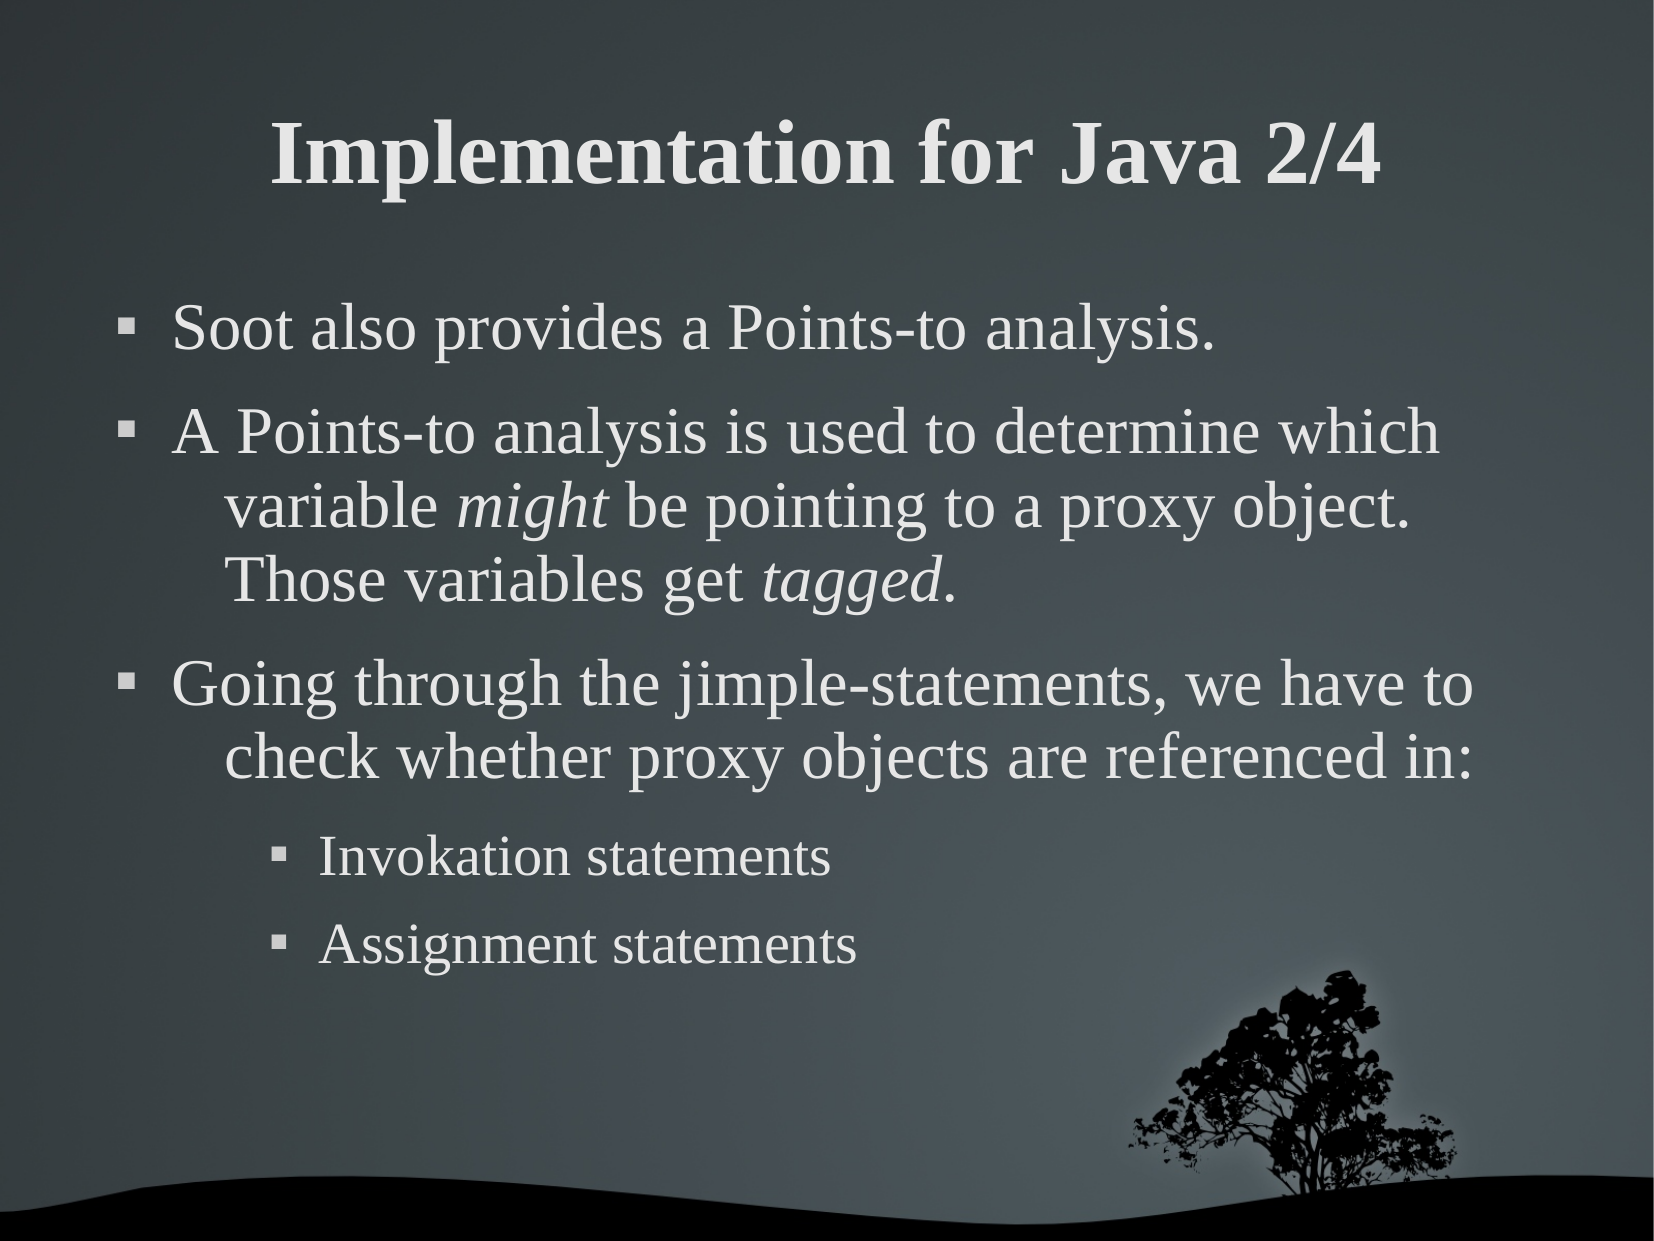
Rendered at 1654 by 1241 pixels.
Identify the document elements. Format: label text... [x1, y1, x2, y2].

list Soot also provides a Points-to analysis. A Points-to analysis is used to determine which variable might be pointing to a proxy object. Those variables get tagged. Going through the jimple-statements, we have to check whether proxy objects are referenced in: Invokation statements Assignment statements [82, 290, 1571, 1094]
title Implementation for Java 2/4 [82, 56, 1571, 250]
picture [0, 0, 1654, 1241]
